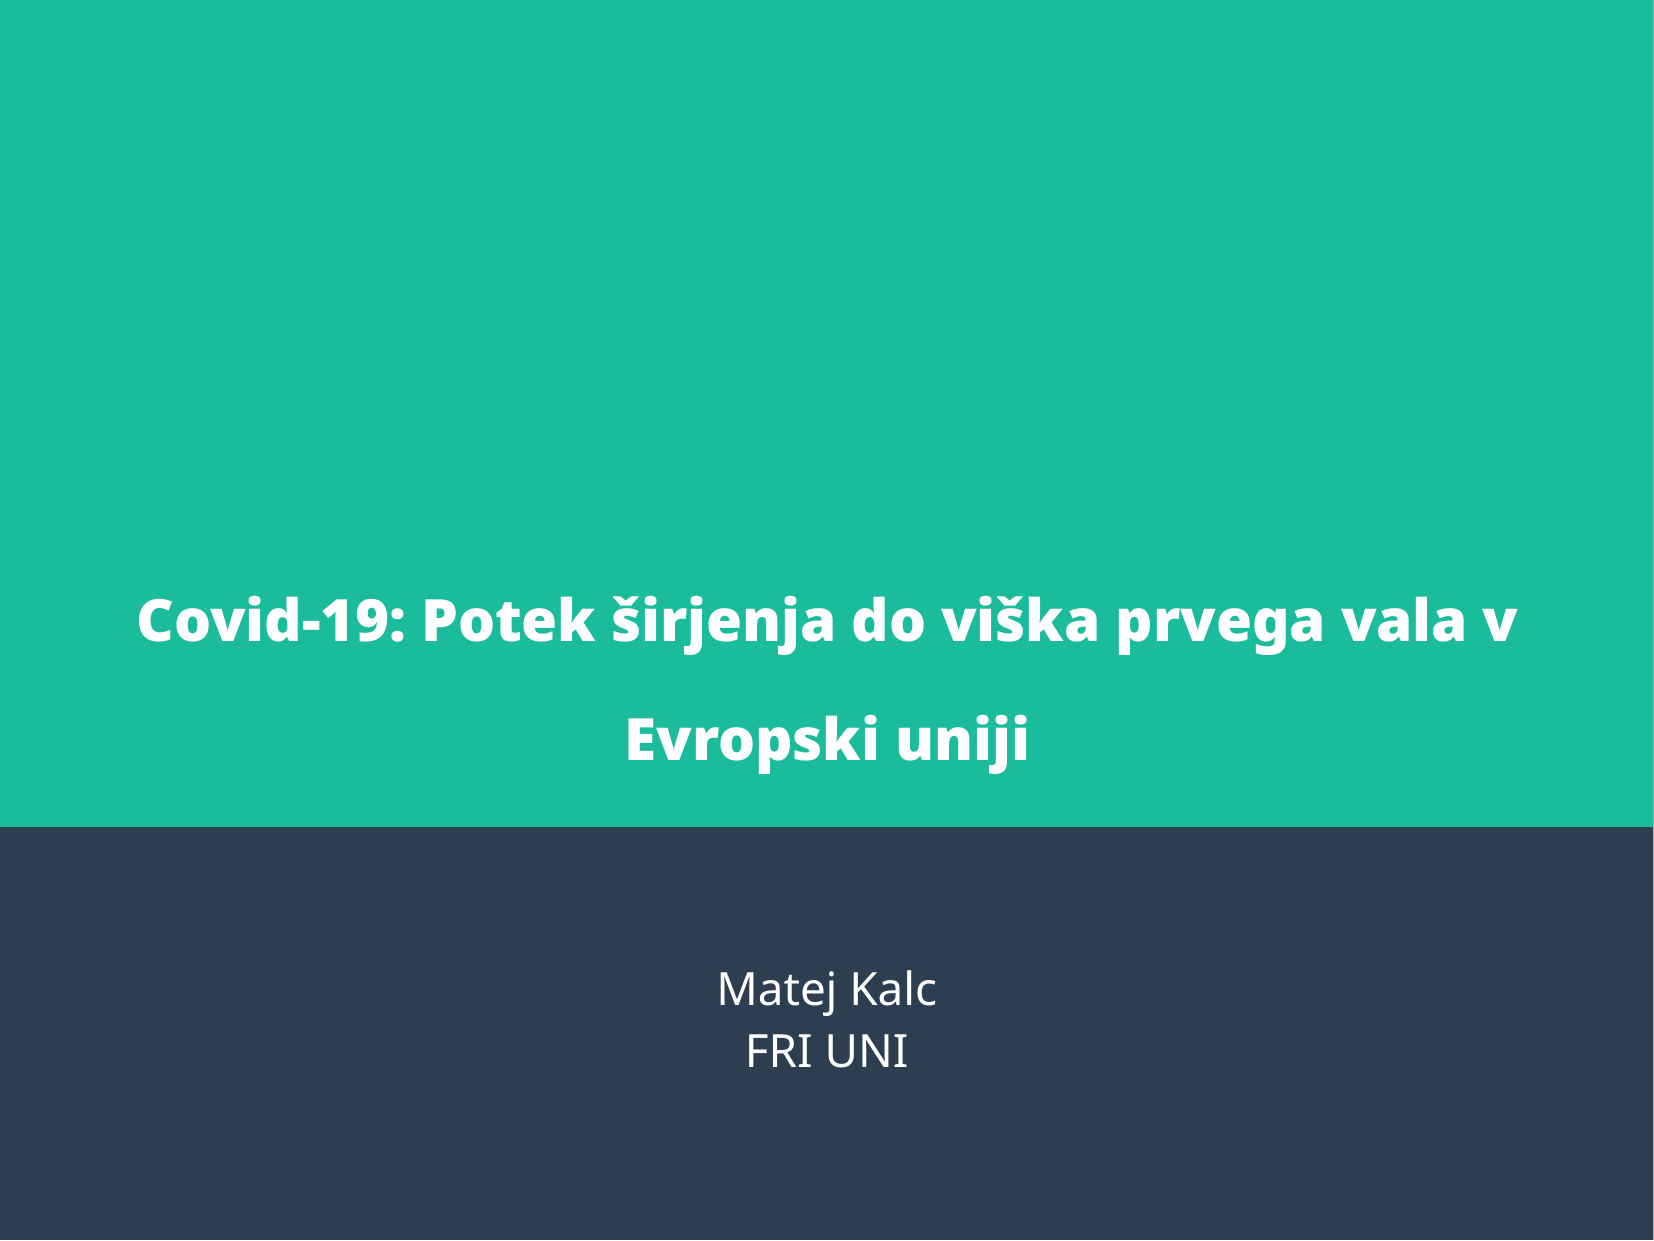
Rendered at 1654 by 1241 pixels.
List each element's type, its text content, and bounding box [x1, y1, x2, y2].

subtitle Matej Kalc FRI UNI [59, 856, 1595, 1182]
title Covid-19: Potek širjenja do viška prvega vala v Evropski uniji [60, 540, 1596, 778]
